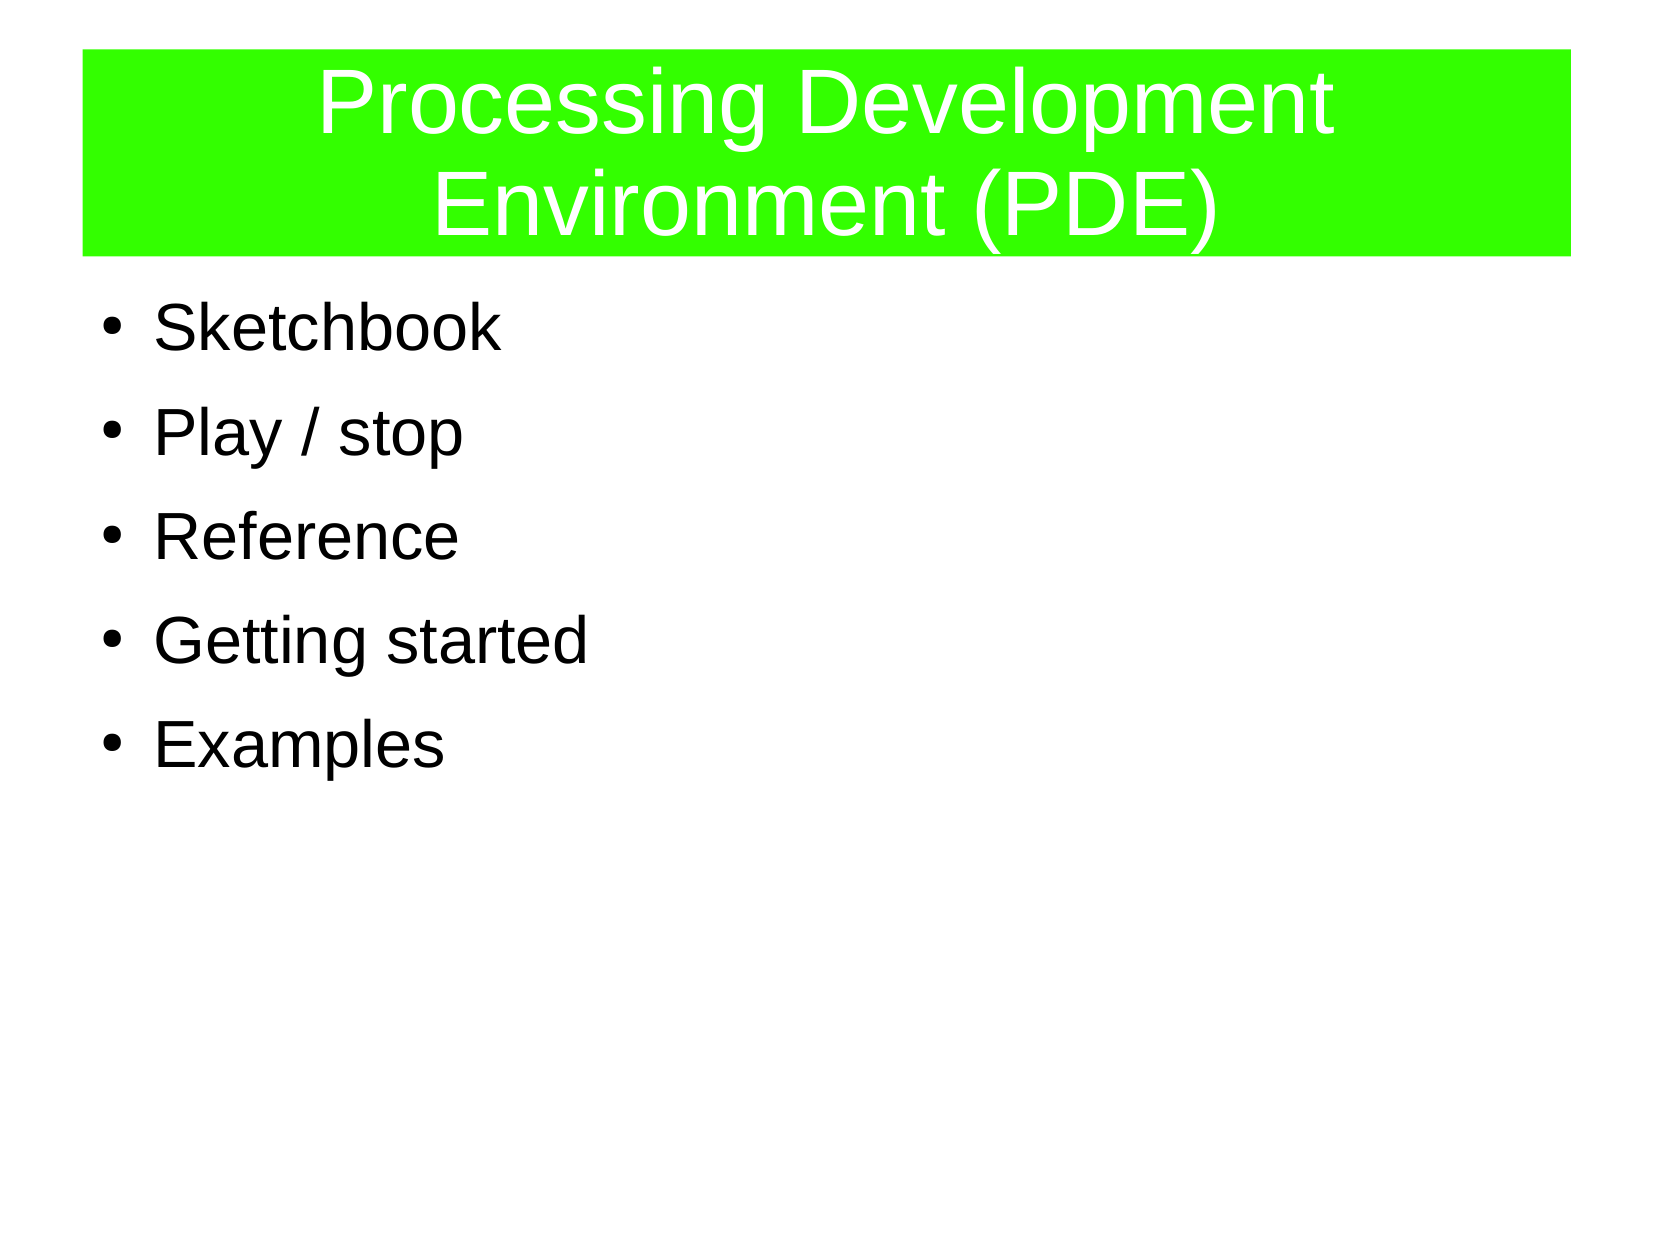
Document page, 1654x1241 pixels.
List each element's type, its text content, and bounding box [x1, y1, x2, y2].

title Processing Development Environment (PDE) [82, 49, 1571, 257]
list Sketchbook Play / stop Reference Getting started Examples [82, 290, 1571, 1109]
